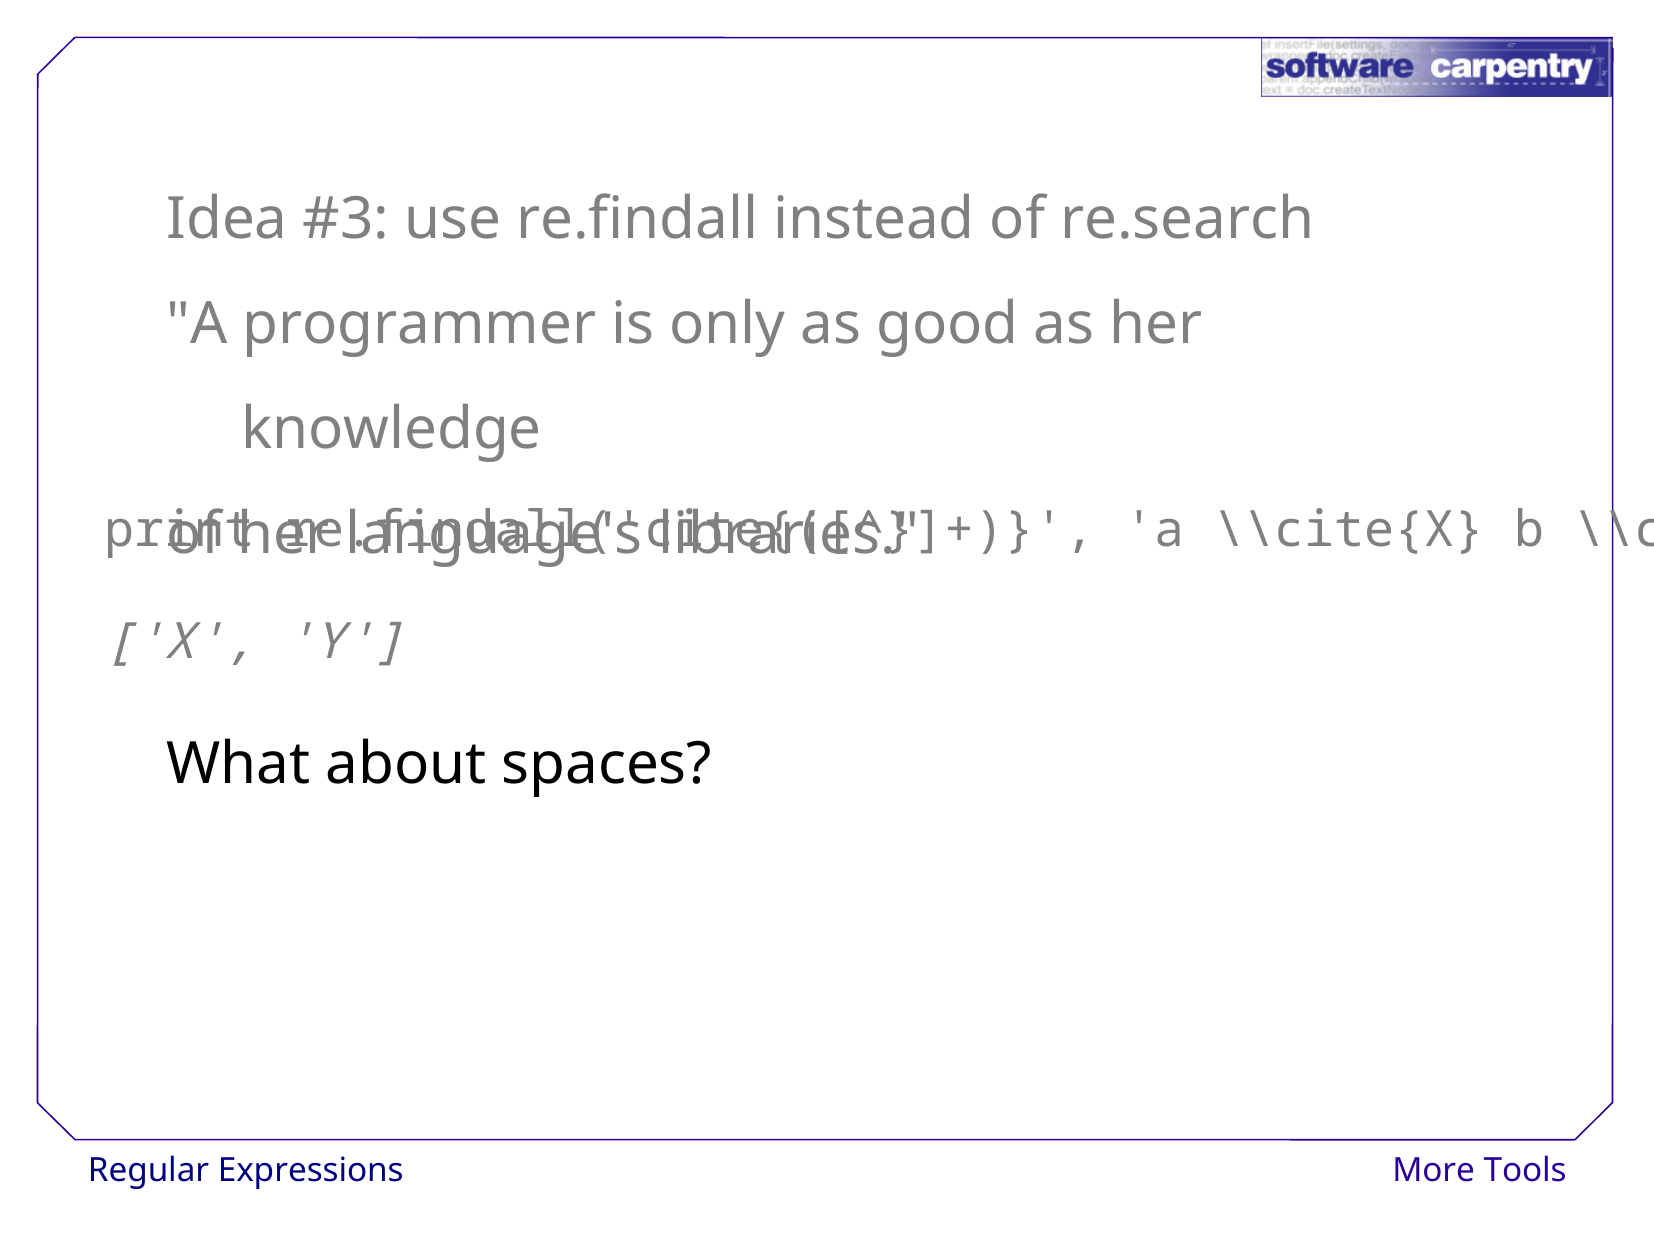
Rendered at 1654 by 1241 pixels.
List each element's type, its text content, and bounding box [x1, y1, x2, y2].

text_box print re.findall('cite{([^}]+)}', 'a \\cite{X} b \\cite{Y} c') ['X', 'Y'] [89, 495, 1511, 683]
text_box Idea #3: use re.findall instead of re.search "A programmer is only as good as her knowledge of her language's libraries." [151, 137, 1530, 574]
picture [1261, 39, 1613, 97]
text_box What about spaces? [151, 682, 1530, 803]
